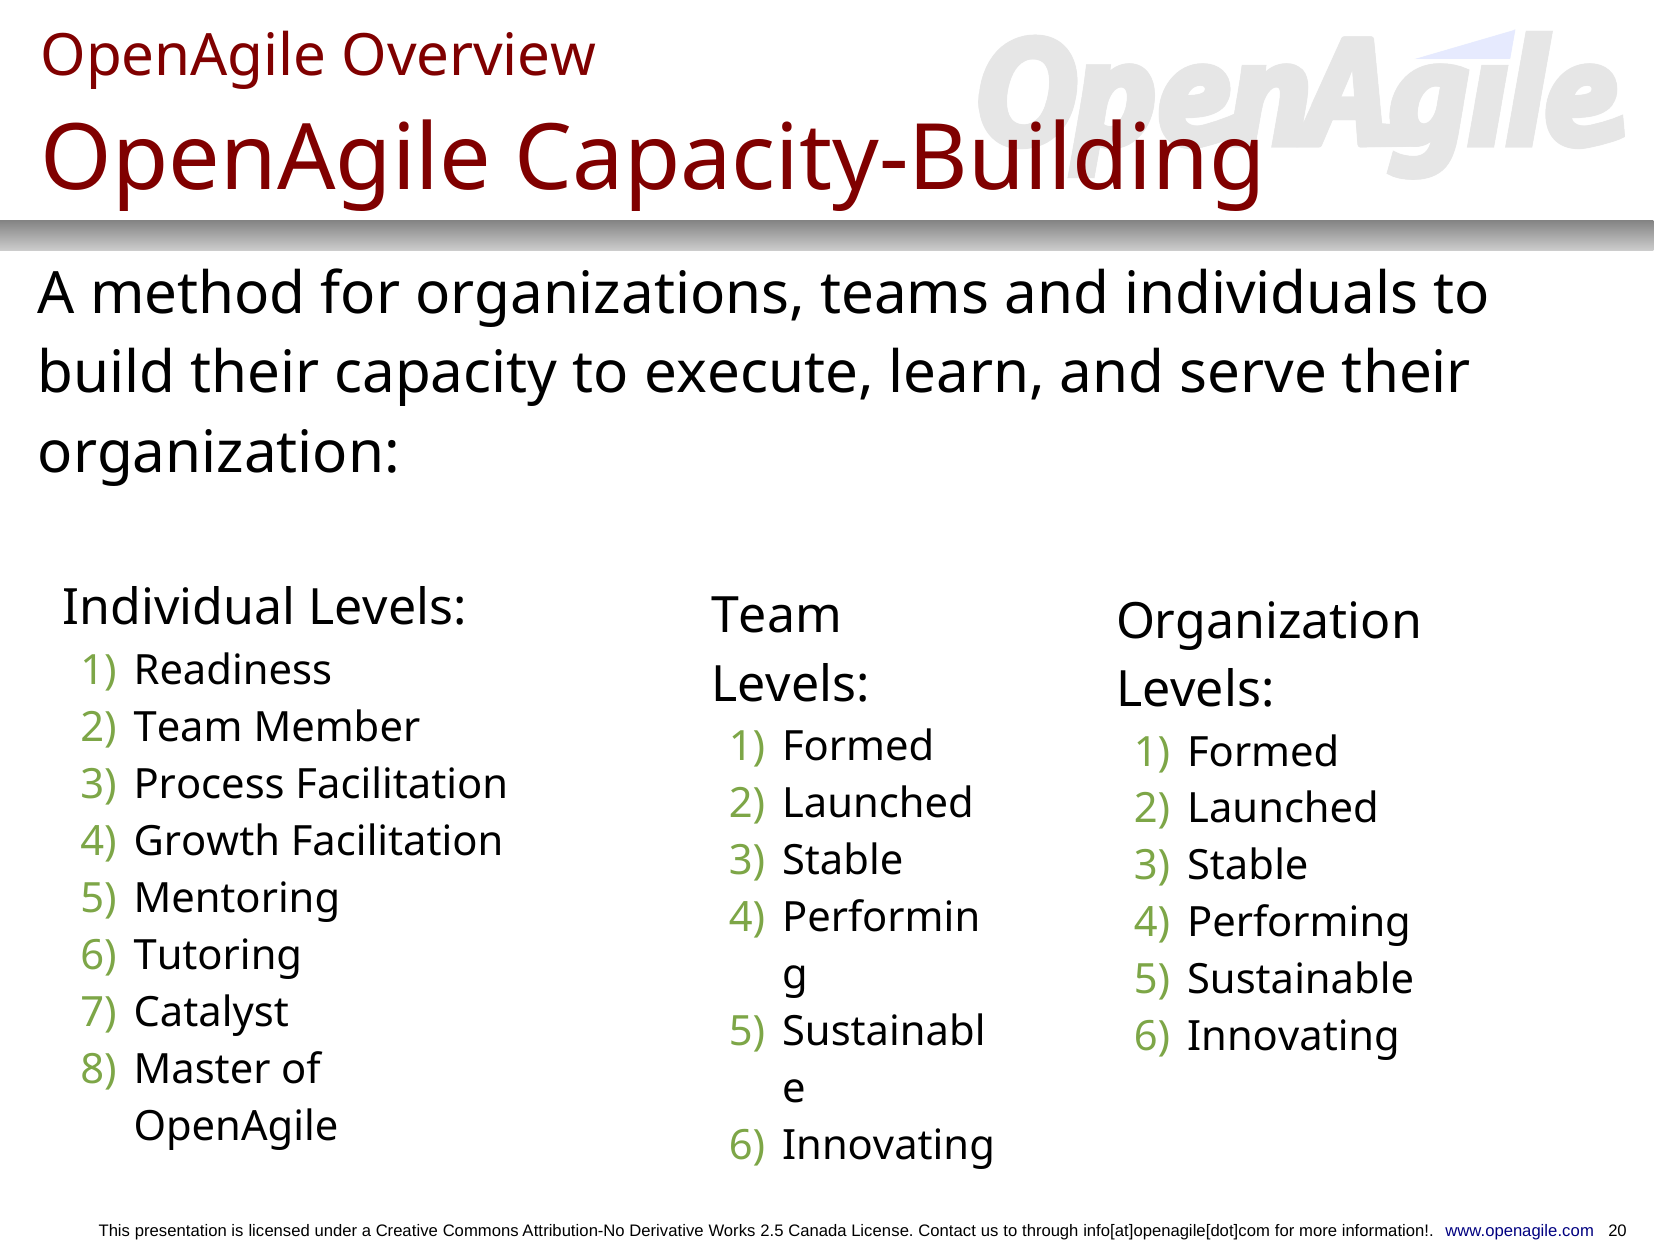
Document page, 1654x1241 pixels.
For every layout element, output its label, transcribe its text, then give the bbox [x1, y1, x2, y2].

list A method for organizations, teams and individuals to build their capacity to execute, learn, and serve their organization: [37, 251, 1625, 414]
list Individual Levels: Readiness Team Member Process Facilitation Growth Facilitation Mentoring Tutoring Catalyst Master of OpenAgile [62, 571, 526, 1028]
title OpenAgile Overview OpenAgile Capacity-Building [40, 8, 1654, 222]
list Team Levels: Formed Launched Stable Performing Sustainable Innovating [711, 579, 999, 1028]
list Organization Levels: Formed Launched Stable Performing Sustainable Innovating [1116, 584, 1589, 1033]
